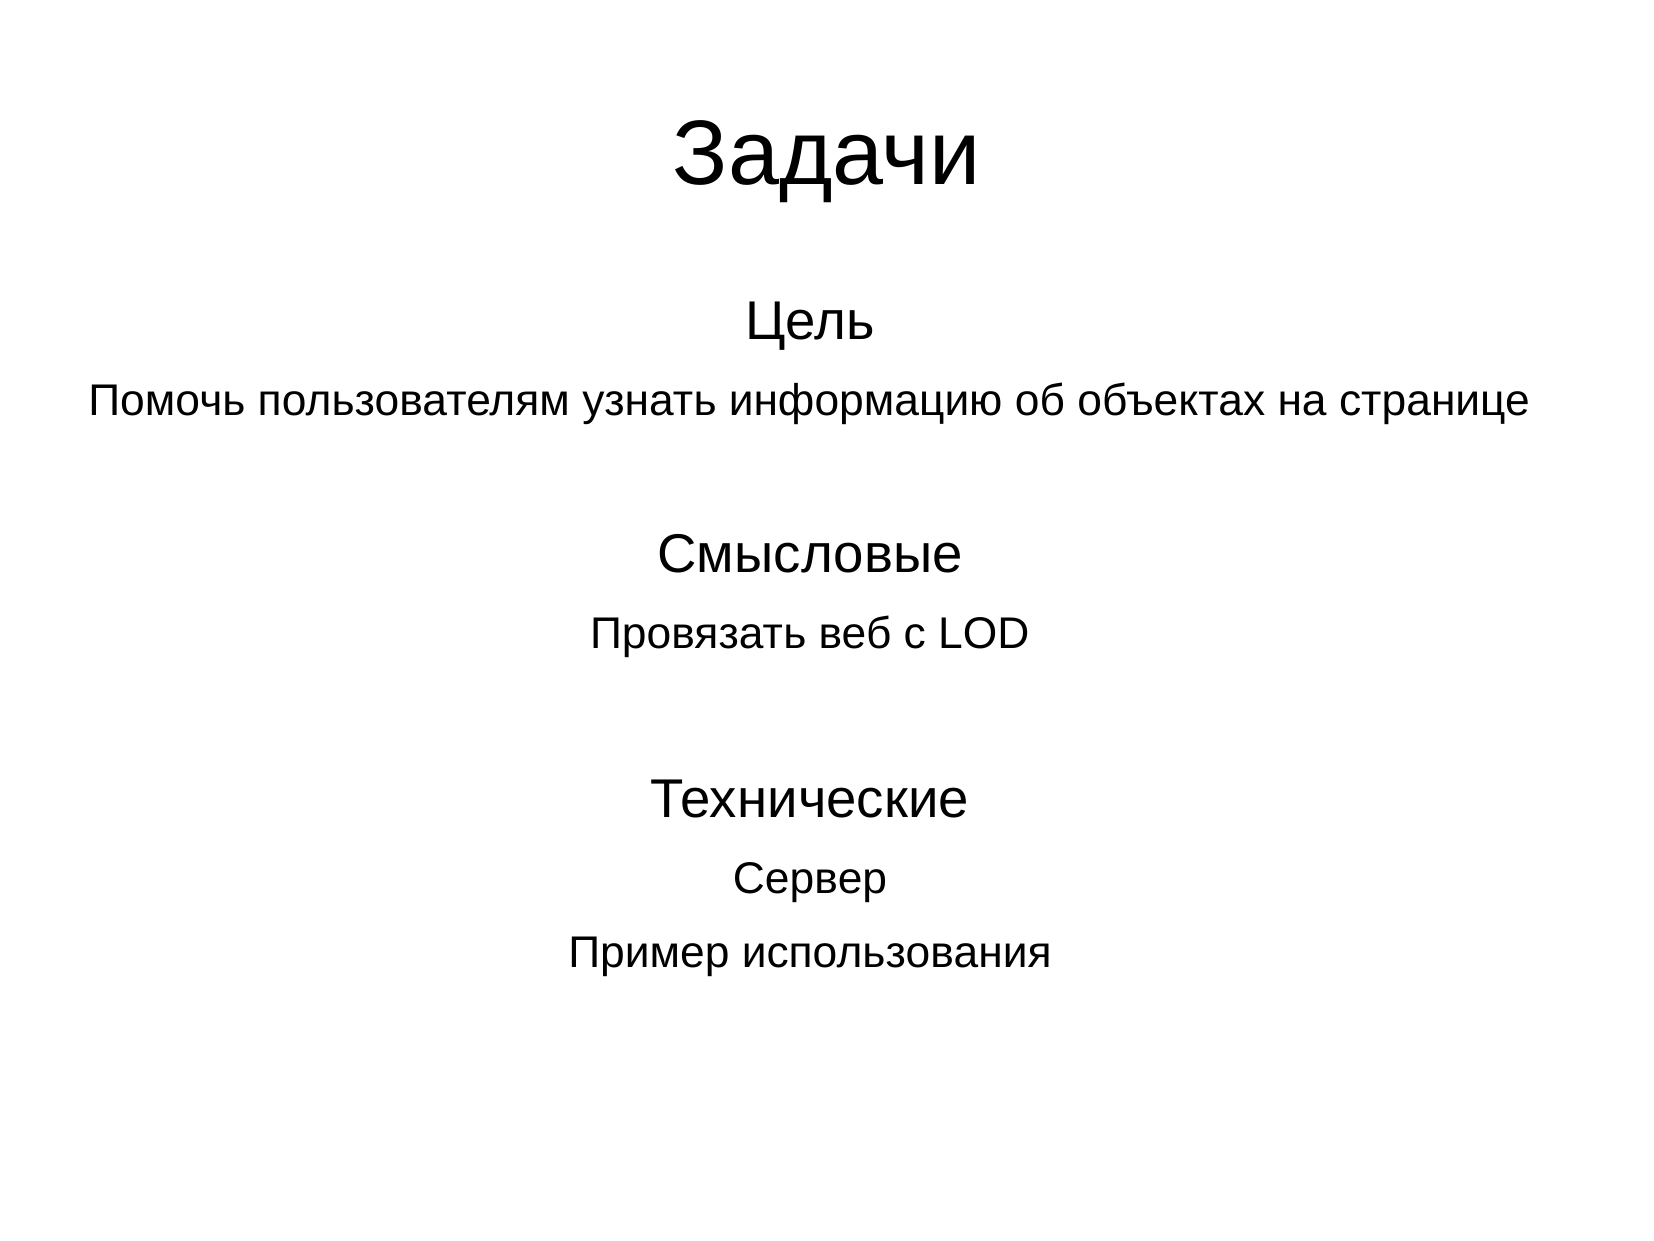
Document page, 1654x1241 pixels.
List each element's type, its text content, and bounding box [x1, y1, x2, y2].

title Задачи [82, 49, 1571, 257]
list Цель Помочь пользователям узнать информацию об объектах на странице Смысловые Провязать веб с LOD Технические Сервер Пример использования [82, 290, 1538, 1010]
